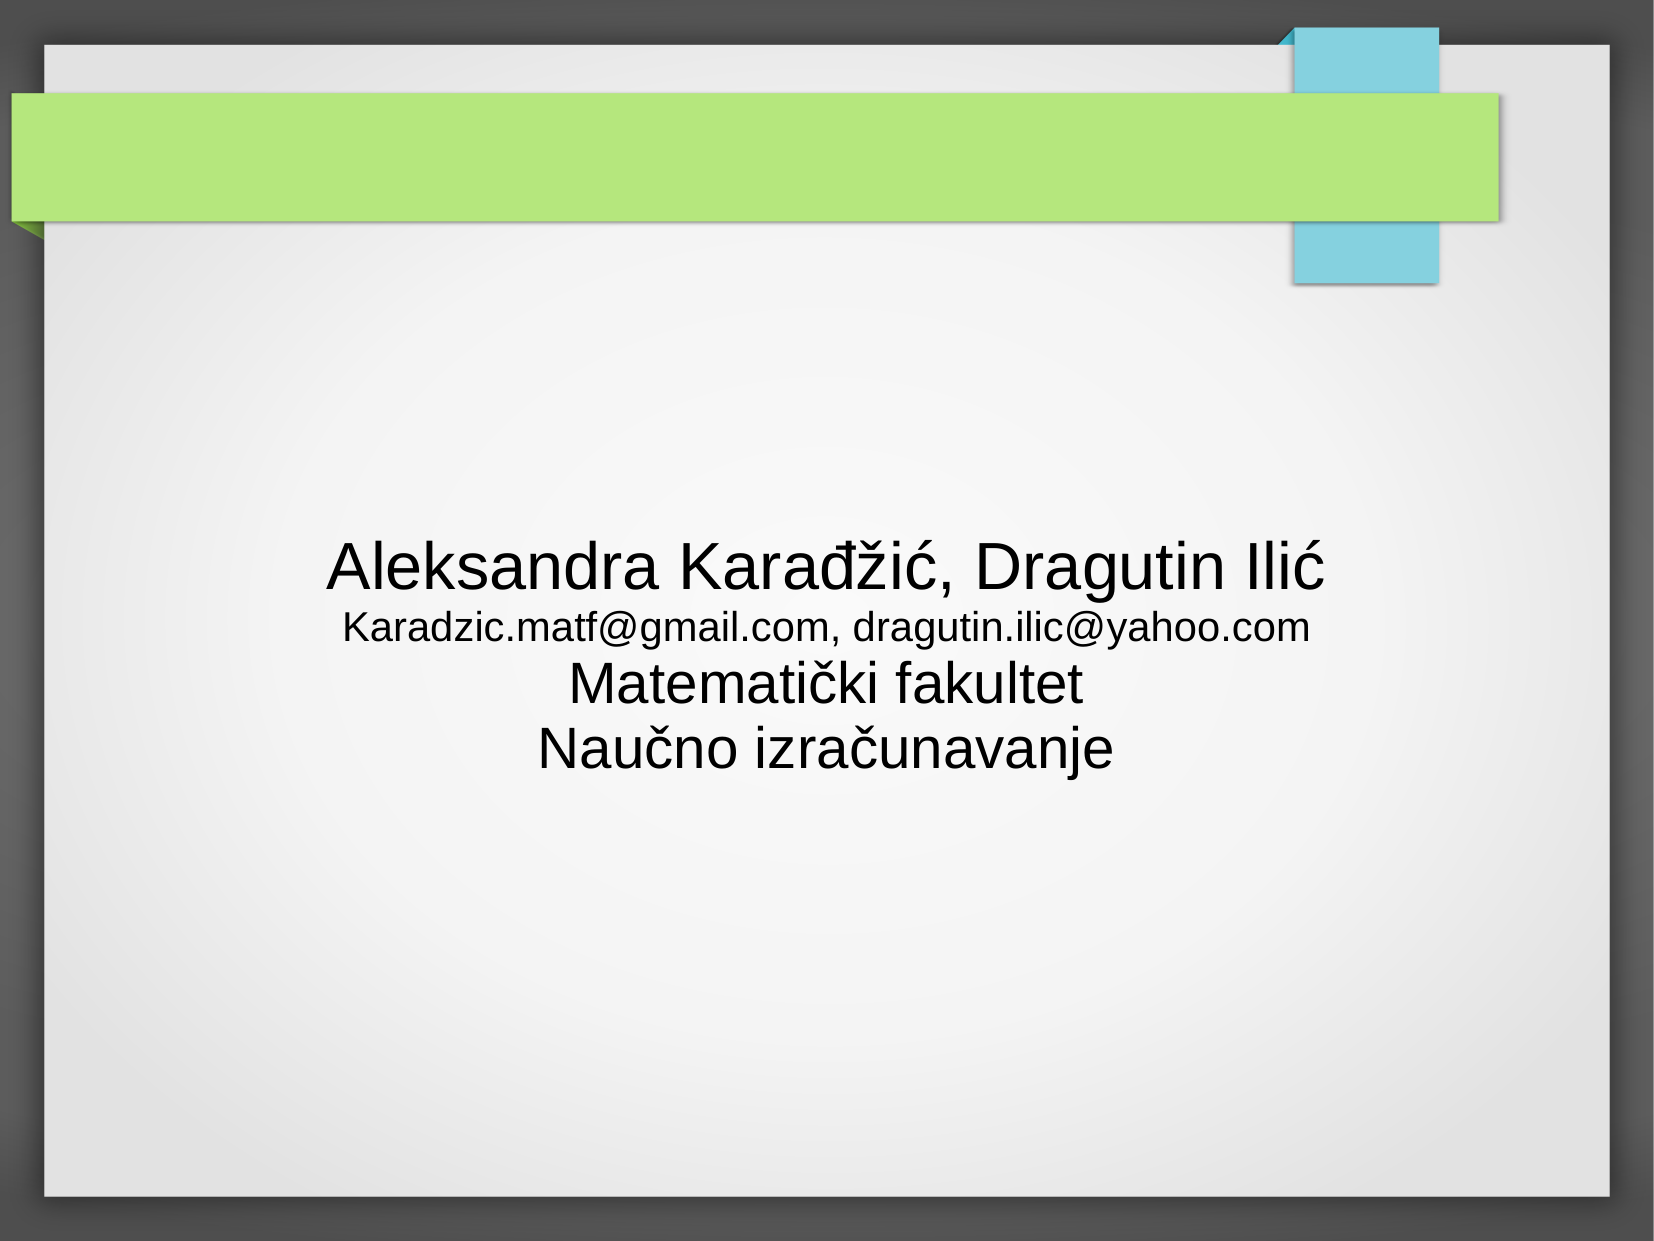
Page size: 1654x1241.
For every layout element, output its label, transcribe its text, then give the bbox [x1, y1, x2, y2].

picture [0, 0, 1654, 1241]
subtitle Aleksandra Karađžić, Dragutin Ilić Karadzic.matf@gmail.com, dragutin.ilic@yahoo.com Matematički fakultet Naučno izračunavanje [82, 295, 1571, 1015]
